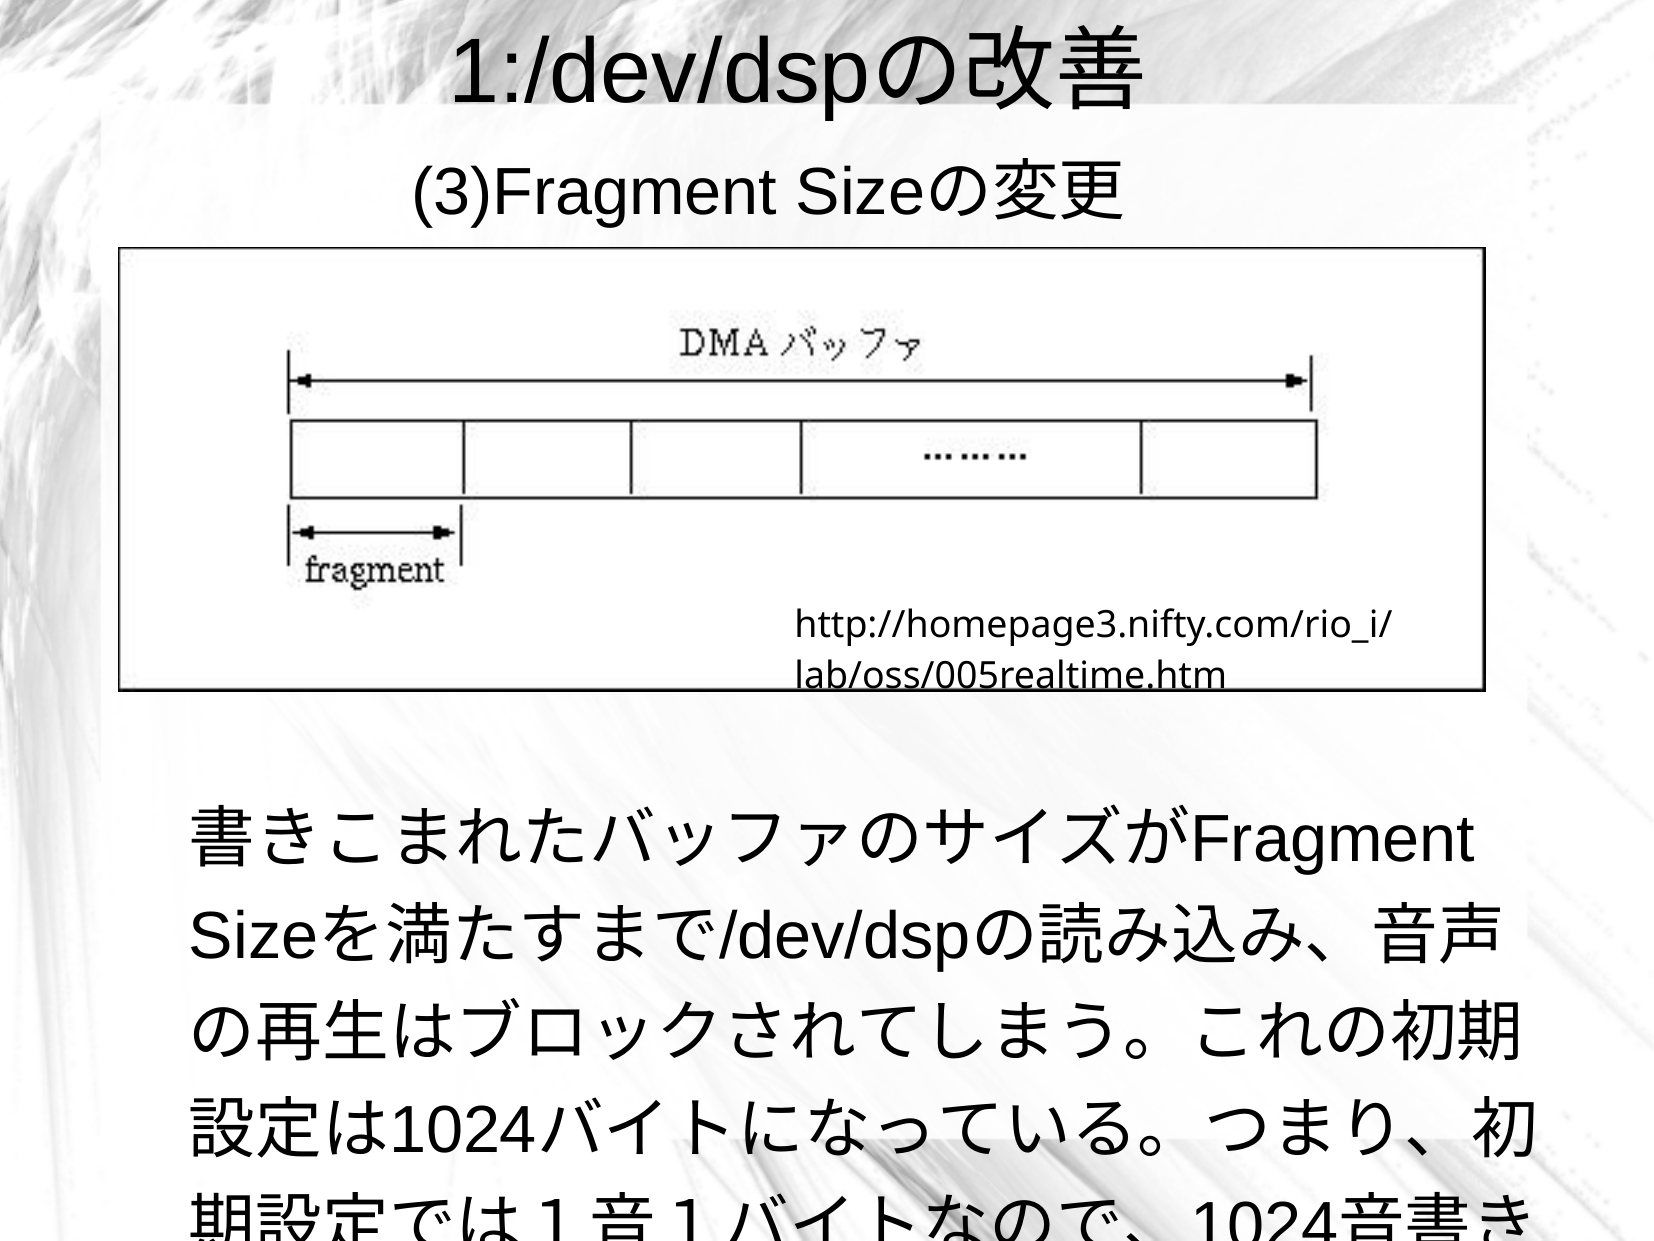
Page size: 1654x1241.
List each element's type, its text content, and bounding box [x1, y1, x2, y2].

text_box 1:/dev/dspの改善 [401, 13, 1194, 113]
list (3)Fragment Sizeの変更 書きこまれたバッファのサイズがFragment Sizeを満たすまで/dev/dspの読み込み、音声の再生はブロックされてしまう。これの初期設定は1024バイトになっている。つまり、初期設定では１音１バイトなので、1024音書きこまれるまで読み込めない。これは遅延の原因になる（リアルタイム性が損なわれる）。 [118, 136, 1571, 1241]
picture [0, 0, 1654, 1241]
text_box http://homepage3.nifty.com/rio_i/lab/oss/005realtime.htm [779, 590, 1430, 686]
